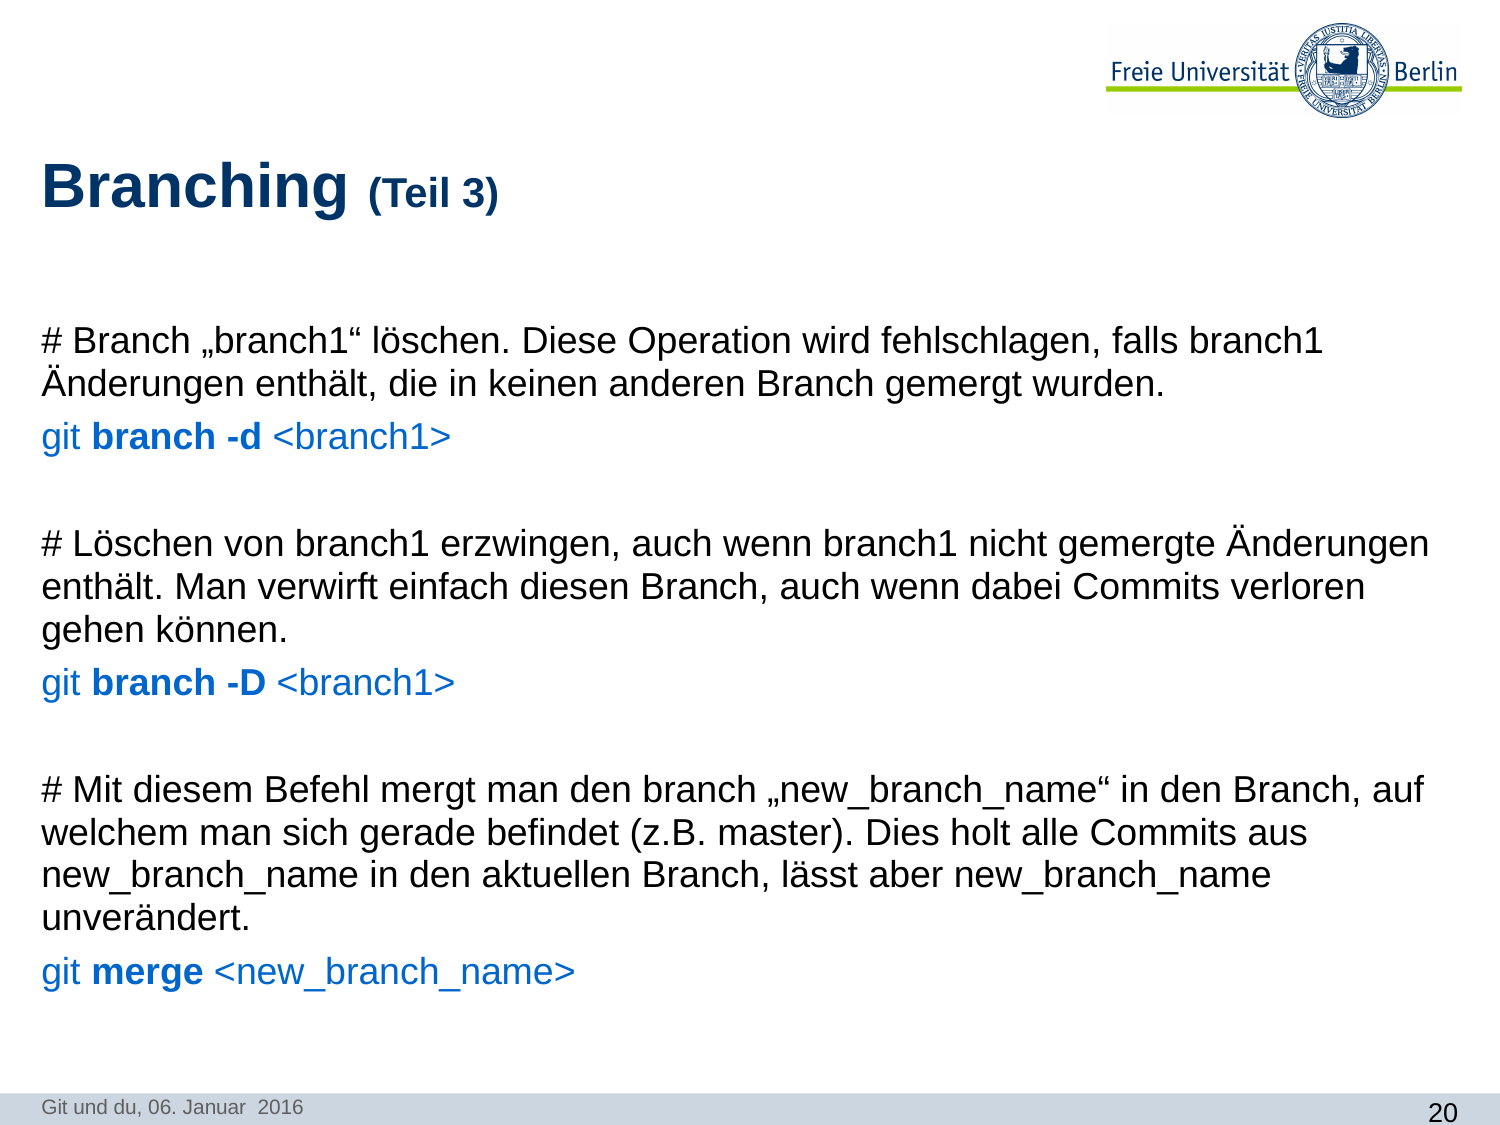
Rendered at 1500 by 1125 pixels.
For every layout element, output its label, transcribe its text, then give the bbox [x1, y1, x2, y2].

picture [1106, 23, 1462, 118]
title Branching (Teil 3) [41, 150, 1460, 221]
list # Branch „branch1“ löschen. Diese Operation wird fehlschlagen, falls branch1 Änderungen enthält, die in keinen anderen Branch gemergt wurden. git branch -d <branch1> # Löschen von branch1 erzwingen, auch wenn branch1 nicht gemergte Änderungen enthält. Man verwirft einfach diesen Branch, auch wenn dabei Commits verloren gehen können. git branch -D <branch1> # Mit diesem Befehl mergt man den branch „new_branch_name“ in den Branch, auf welchem man sich gerade befindet (z.B. master). Dies holt alle Commits aus new_branch_name in den aktuellen Branch, lässt aber new_branch_name unverändert. git merge <new_branch_name> [41, 265, 1460, 1064]
